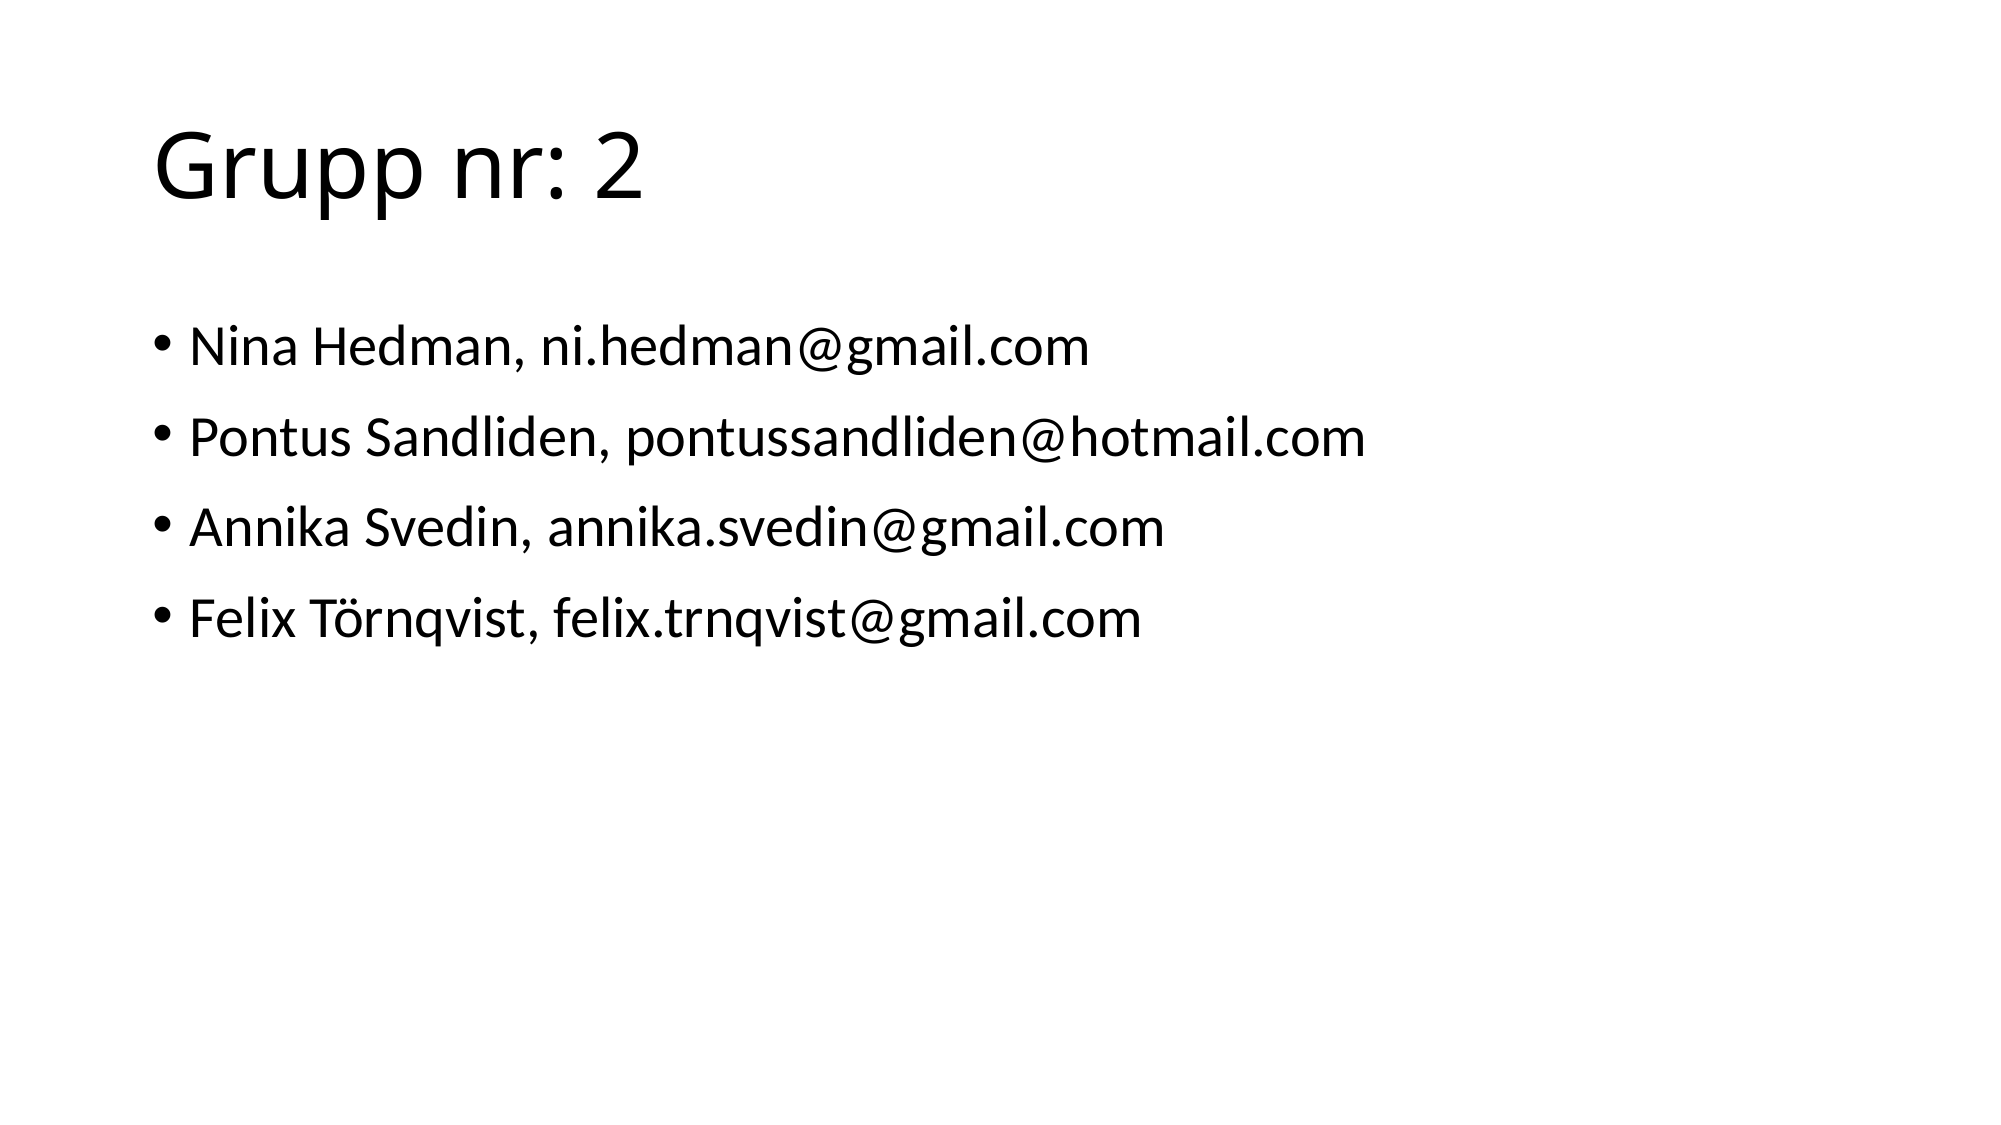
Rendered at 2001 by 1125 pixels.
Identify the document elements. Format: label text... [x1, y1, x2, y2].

title Grupp nr: 2 [137, 59, 1863, 278]
list Nina Hedman, ni.hedman@gmail.com Pontus Sandliden, pontussandliden@hotmail.com Annika Svedin, annika.svedin@gmail.com Felix Törnqvist, felix.trnqvist@gmail.com [137, 299, 1863, 1014]
